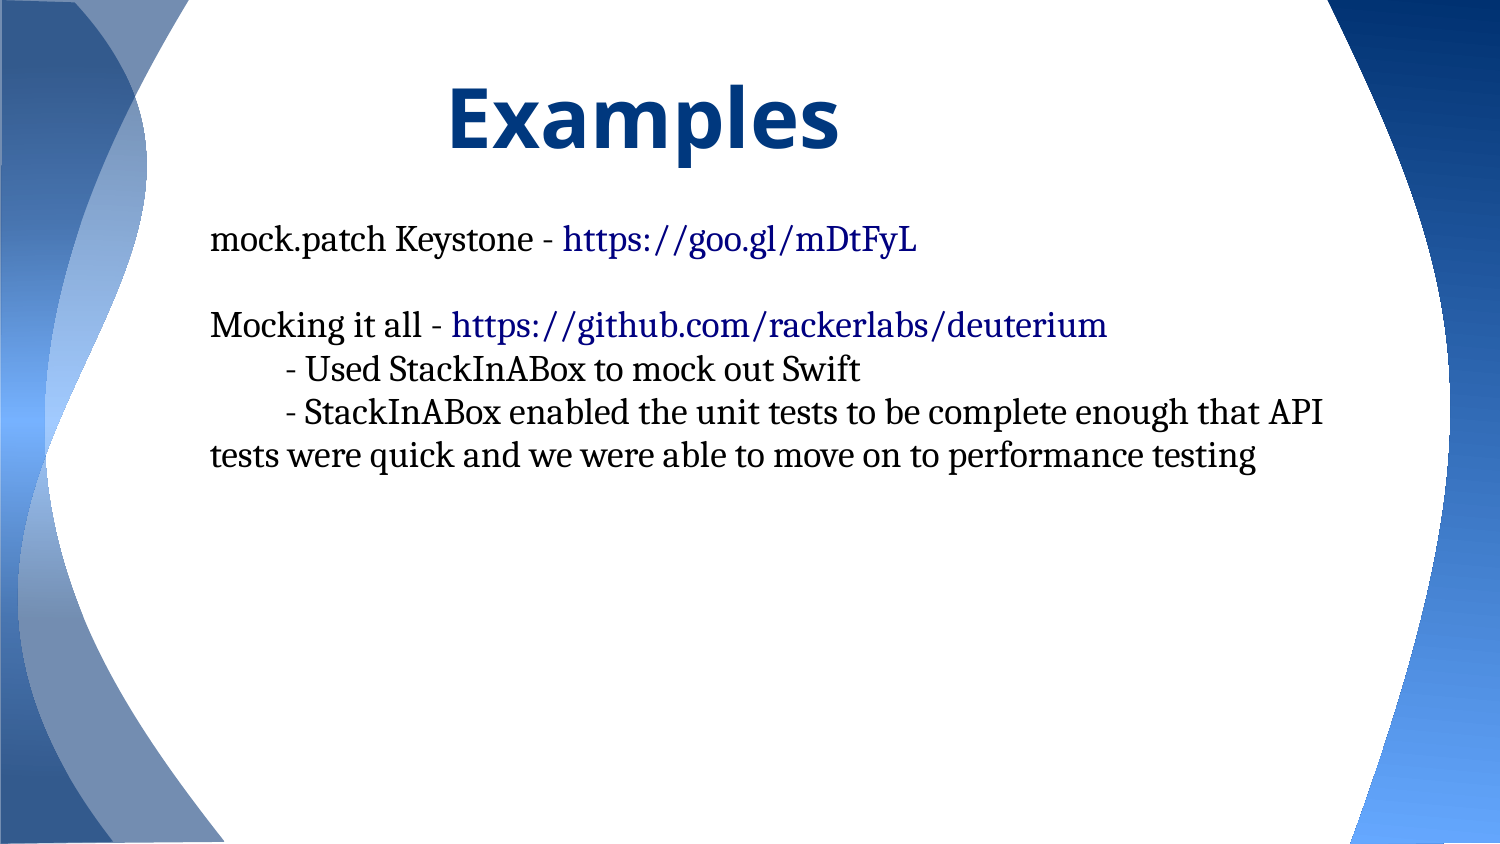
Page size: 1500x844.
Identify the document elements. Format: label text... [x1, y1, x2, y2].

title Examples [430, 16, 991, 181]
text_box mock.patch Keystone - https://goo.gl/mDtFyL Mocking it all - https://github.com/rackerlabs/deuterium - Used StackInABox to mock out Swift - StackInABox enabled the unit tests to be complete enough that API tests were quick and we were able to move on to performance testing [195, 210, 1366, 574]
